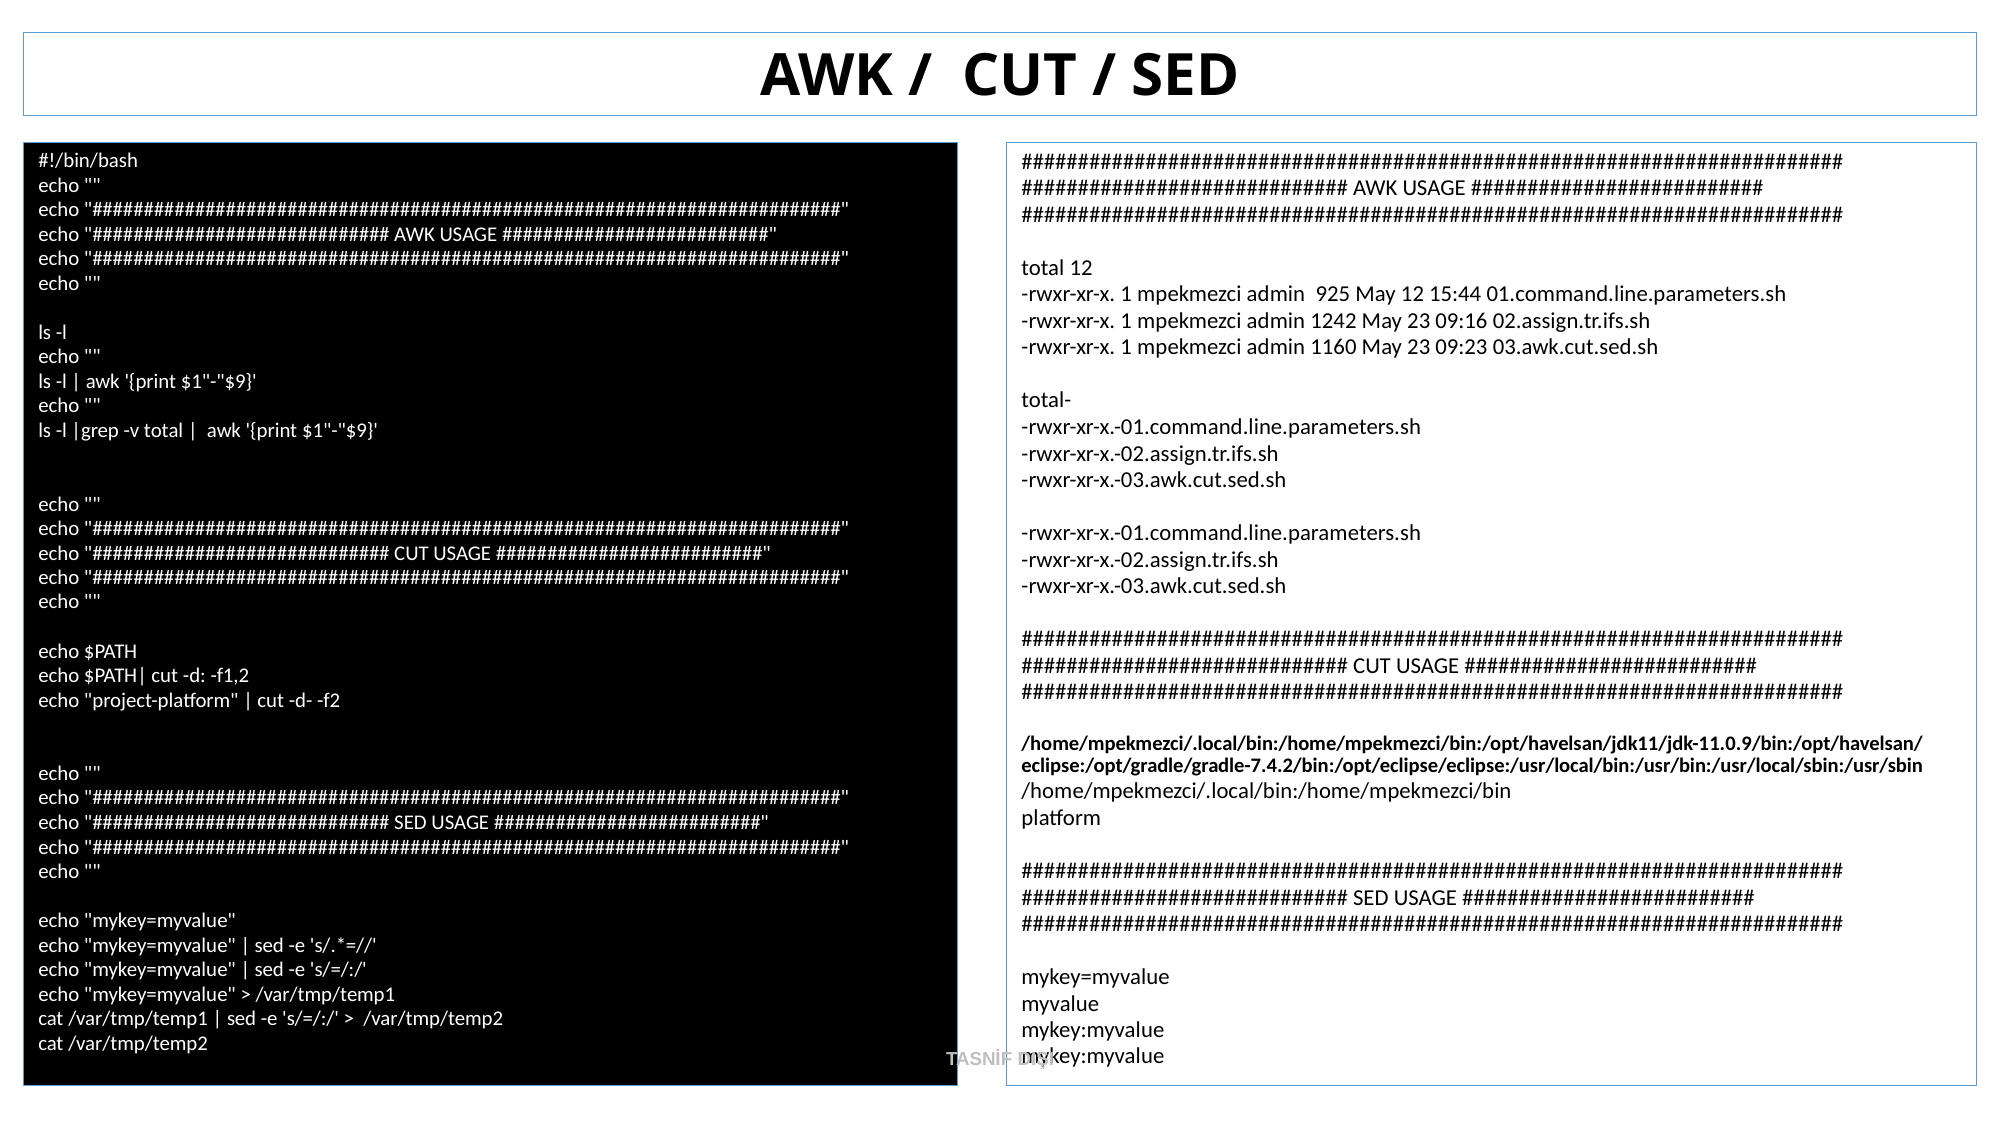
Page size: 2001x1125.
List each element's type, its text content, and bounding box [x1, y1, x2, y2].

subtitle #!/bin/bash echo "" echo "#########################################################################" echo "############################# AWK USAGE ##########################" echo "#########################################################################" echo "" ls -l echo "" ls -l | awk '{print $1"-"$9}' echo "" ls -l |grep -v total | awk '{print $1"-"$9}' echo "" echo "#########################################################################" echo "############################# CUT USAGE ##########################" echo "#########################################################################" echo "" echo $PATH echo $PATH| cut -d: -f1,2 echo "project-platform" | cut -d- -f2 echo "" echo "#########################################################################" echo "############################# SED USAGE ##########################" echo "#########################################################################" echo "" echo "mykey=myvalue" echo "mykey=myvalue" | sed -e 's/.*=//' echo "mykey=myvalue" | sed -e 's/=/:/' echo "mykey=myvalue" > /var/tmp/temp1 cat /var/tmp/temp1 | sed -e 's/=/:/' > /var/tmp/temp2 cat /var/tmp/temp2 [23, 142, 958, 1042]
footer TASNİF DIŞI [0, 1042, 2000, 1103]
text_box ######################################################################### ############################# AWK USAGE ########################## ######################################################################### total 12 -rwxr-xr-x. 1 mpekmezci admin 925 May 12 15:44 01.command.line.parameters.sh -rwxr-xr-x. 1 mpekmezci admin 1242 May 23 09:16 02.assign.tr.ifs.sh -rwxr-xr-x. 1 mpekmezci admin 1160 May 23 09:23 03.awk.cut.sed.sh total- -rwxr-xr-x.-01.command.line.parameters.sh -rwxr-xr-x.-02.assign.tr.ifs.sh -rwxr-xr-x.-03.awk.cut.sed.sh -rwxr-xr-x.-01.command.line.parameters.sh -rwxr-xr-x.-02.assign.tr.ifs.sh -rwxr-xr-x.-03.awk.cut.sed.sh ######################################################################### ############################# CUT USAGE ########################## ######################################################################### /home/mpekmezci/.local/bin:/home/mpekmezci/bin:/opt/havelsan/jdk11/jdk-11.0.9/bin:/opt/havelsan/eclipse:/opt/gradle/gradle-7.4.2/bin:/opt/eclipse/eclipse:/usr/local/bin:/usr/bin:/usr/local/sbin:/usr/sbin /home/mpekmezci/.local/bin:/home/mpekmezci/bin platform ######################################################################### ############################# SED USAGE ########################## ######################################################################### mykey=myvalue myvalue mykey:myvalue mykey:myvalue [1006, 142, 1977, 1042]
title AWK / CUT / SED [23, 32, 1977, 116]
